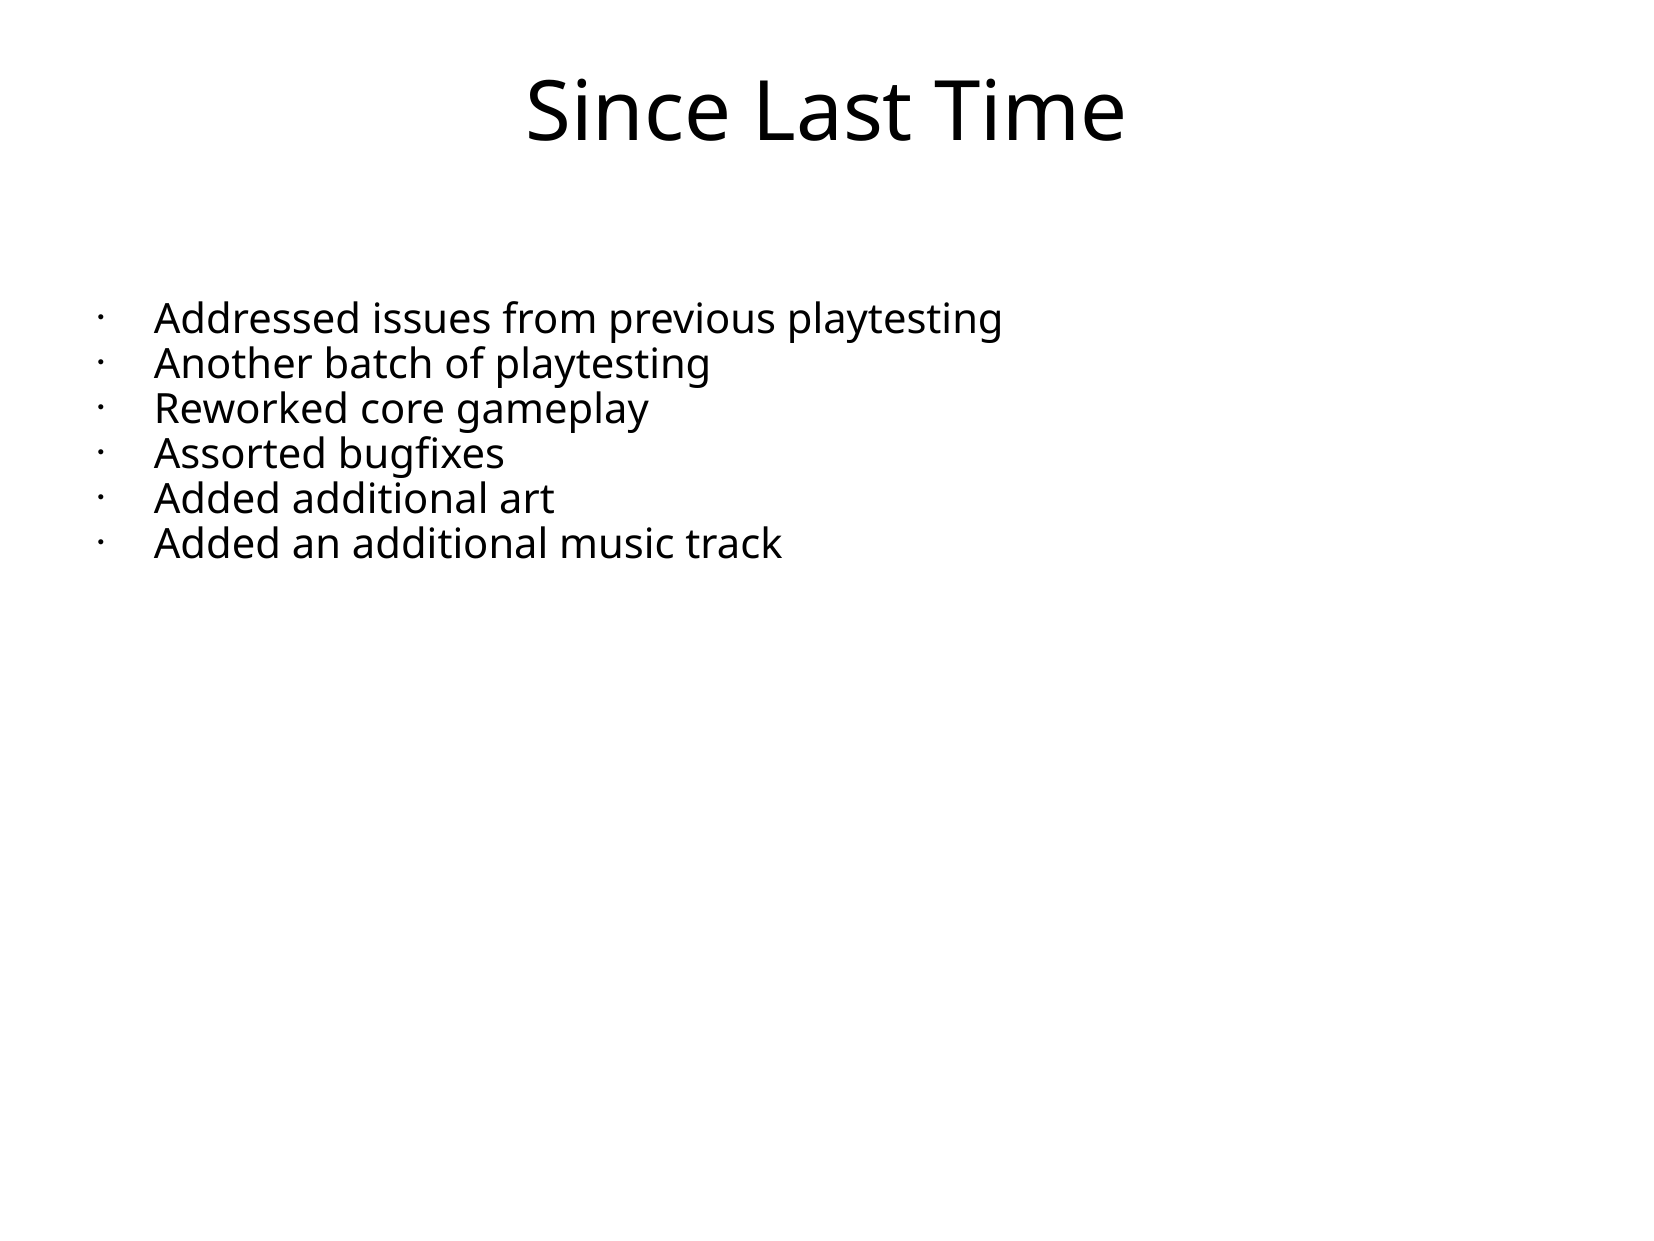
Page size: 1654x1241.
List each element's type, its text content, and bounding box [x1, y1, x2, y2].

title Since Last Time [82, 49, 1571, 257]
list Addressed issues from previous playtesting Another batch of playtesting Reworked core gameplay Assorted bugfixes Added additional art Added an additional music track [82, 290, 1571, 1109]
